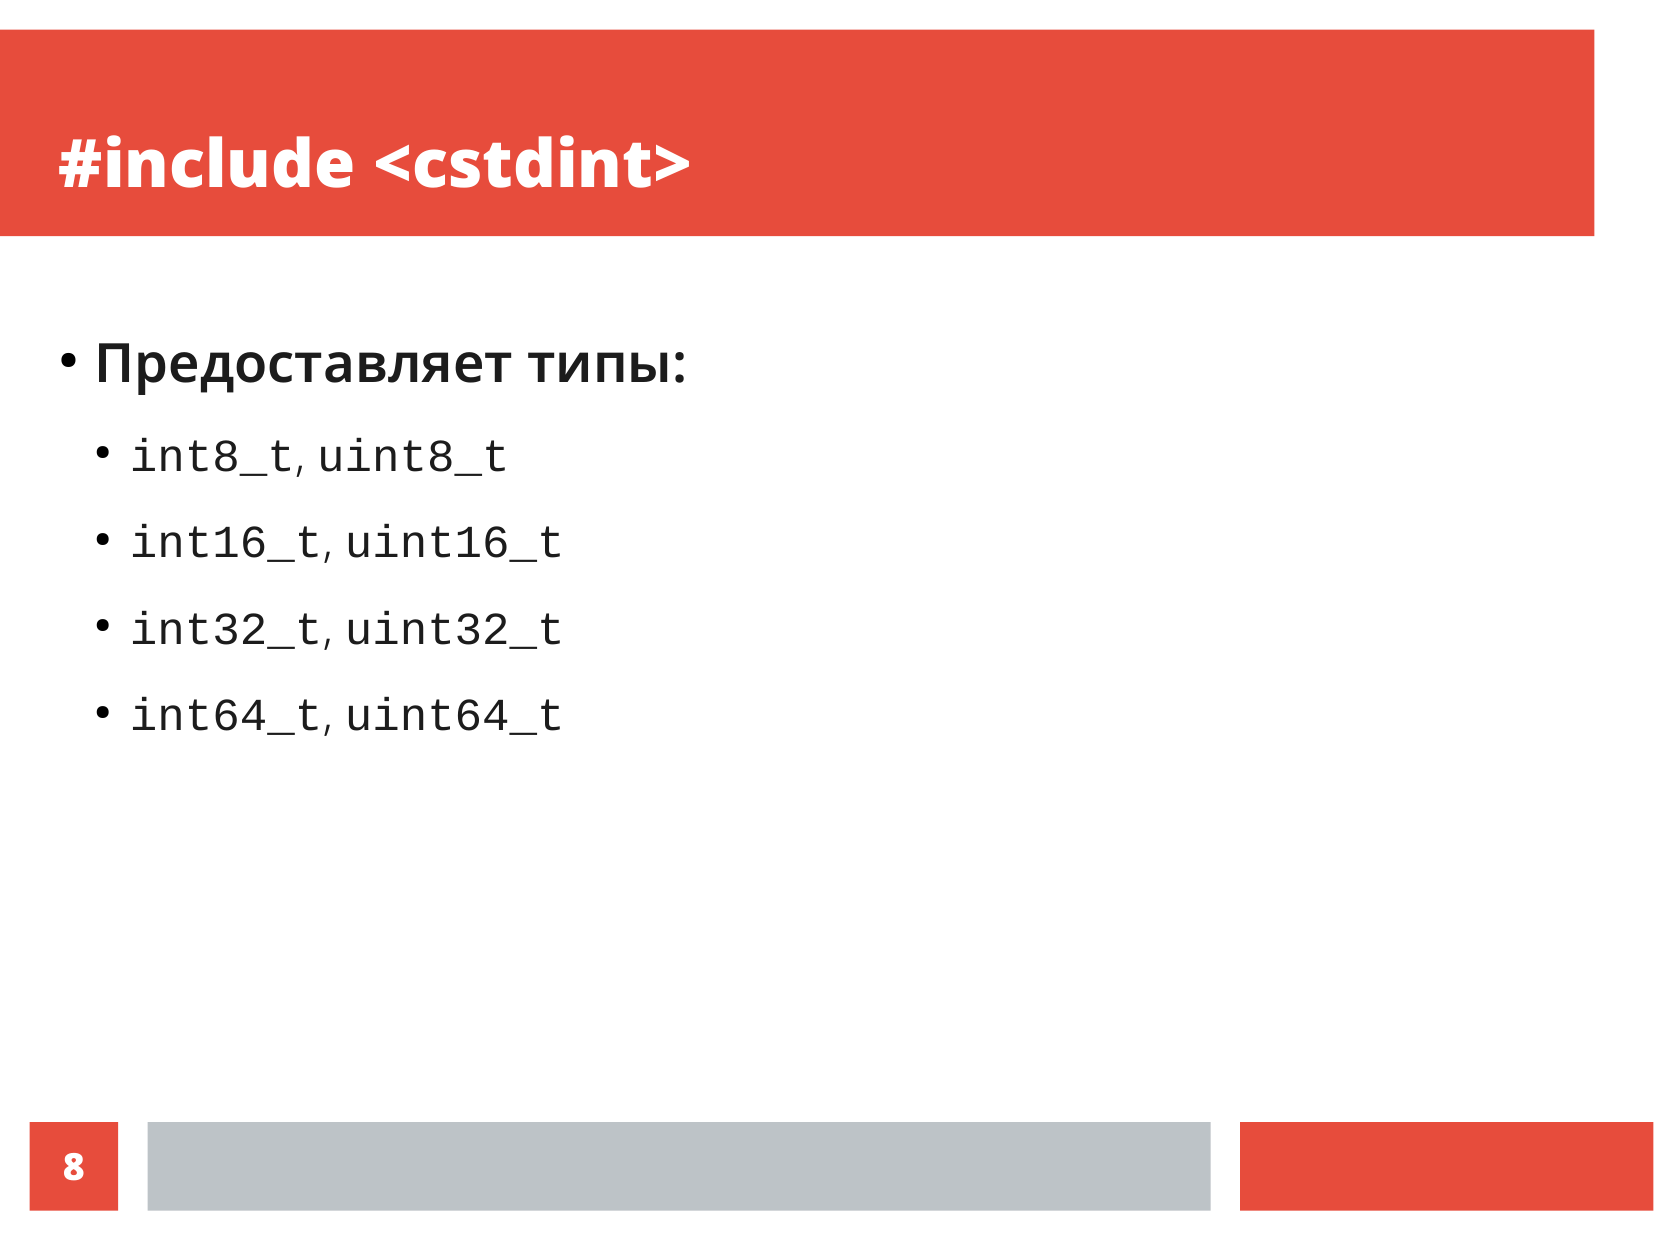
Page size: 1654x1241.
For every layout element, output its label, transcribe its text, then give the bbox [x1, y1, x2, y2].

title #include <cstdint> [59, 59, 1595, 207]
list Предоставляет типы: int8_t, uint8_t int16_t, uint16_t int32_t, uint32_t int64_t, uint64_t [59, 324, 1565, 1093]
